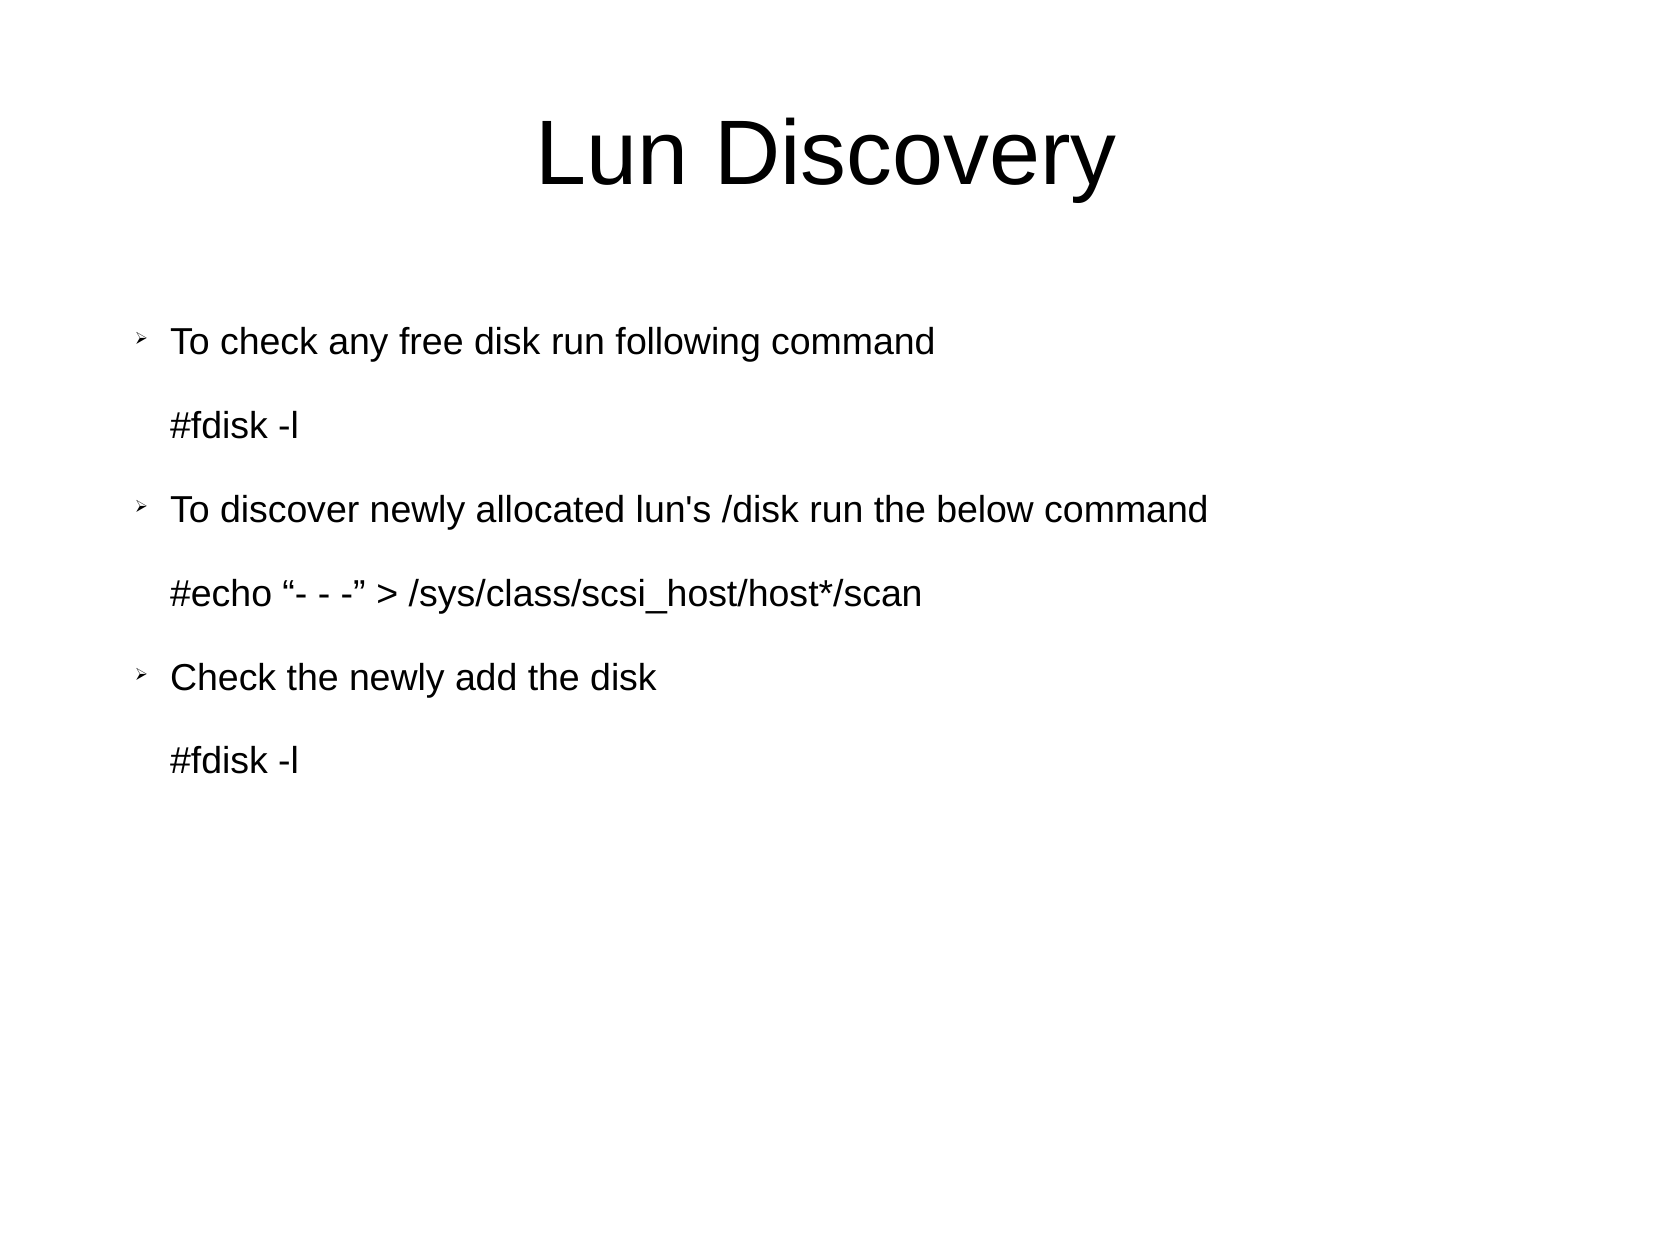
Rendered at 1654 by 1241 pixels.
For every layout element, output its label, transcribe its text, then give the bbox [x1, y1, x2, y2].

title Lun Discovery [82, 49, 1571, 257]
text_box To check any free disk run following command #fdisk -l To discover newly allocated lun's /disk run the below command #echo “- - -” > /sys/class/scsi_host/host*/scan Check the newly add the disk #fdisk -l [120, 312, 1441, 874]
